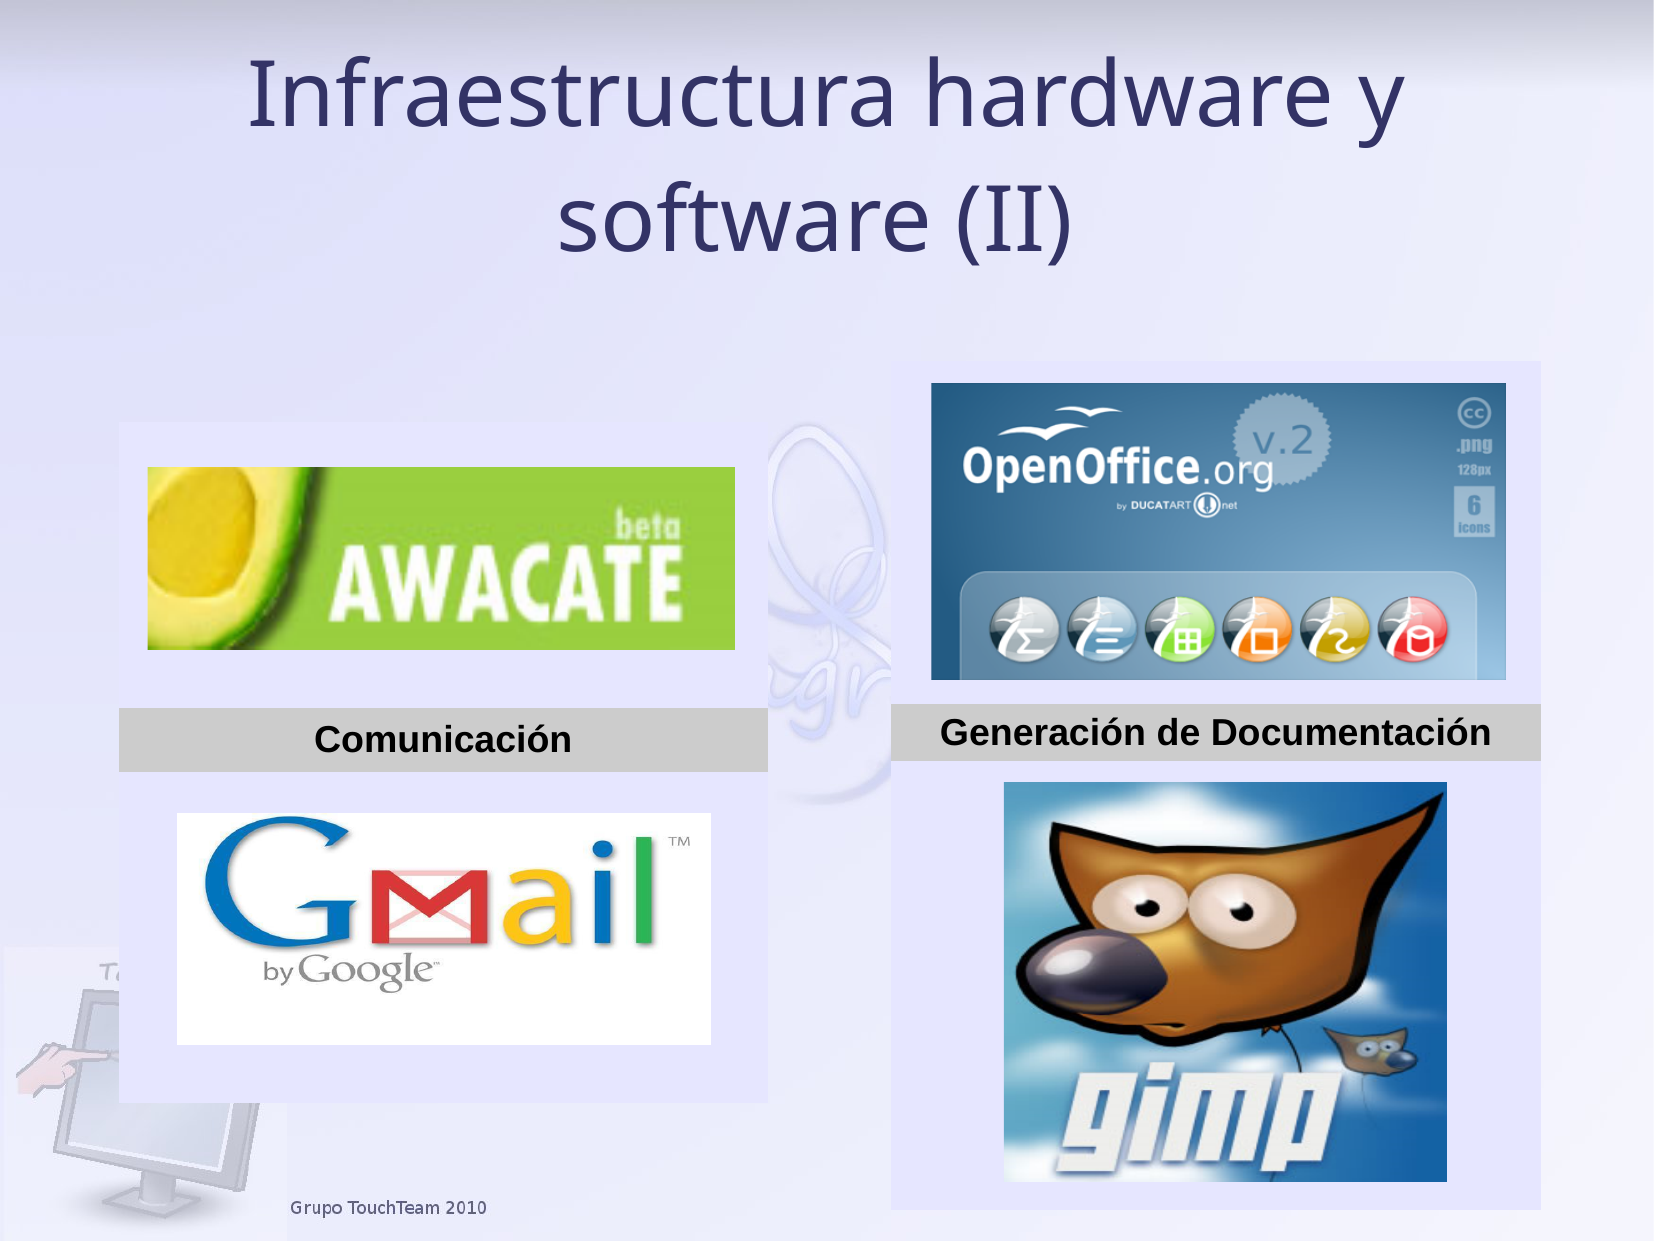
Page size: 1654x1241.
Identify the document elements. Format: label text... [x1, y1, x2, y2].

picture [0, 0, 1654, 1241]
table_header [119, 422, 768, 708]
table_cell [119, 772, 768, 1103]
table_cell Comunicación [119, 708, 768, 772]
title Infraestructura hardware y software (II) [82, 0, 1571, 313]
table_cell [891, 761, 1541, 1210]
table_cell Generación de Documentación [891, 704, 1541, 761]
table_header [891, 361, 1541, 704]
